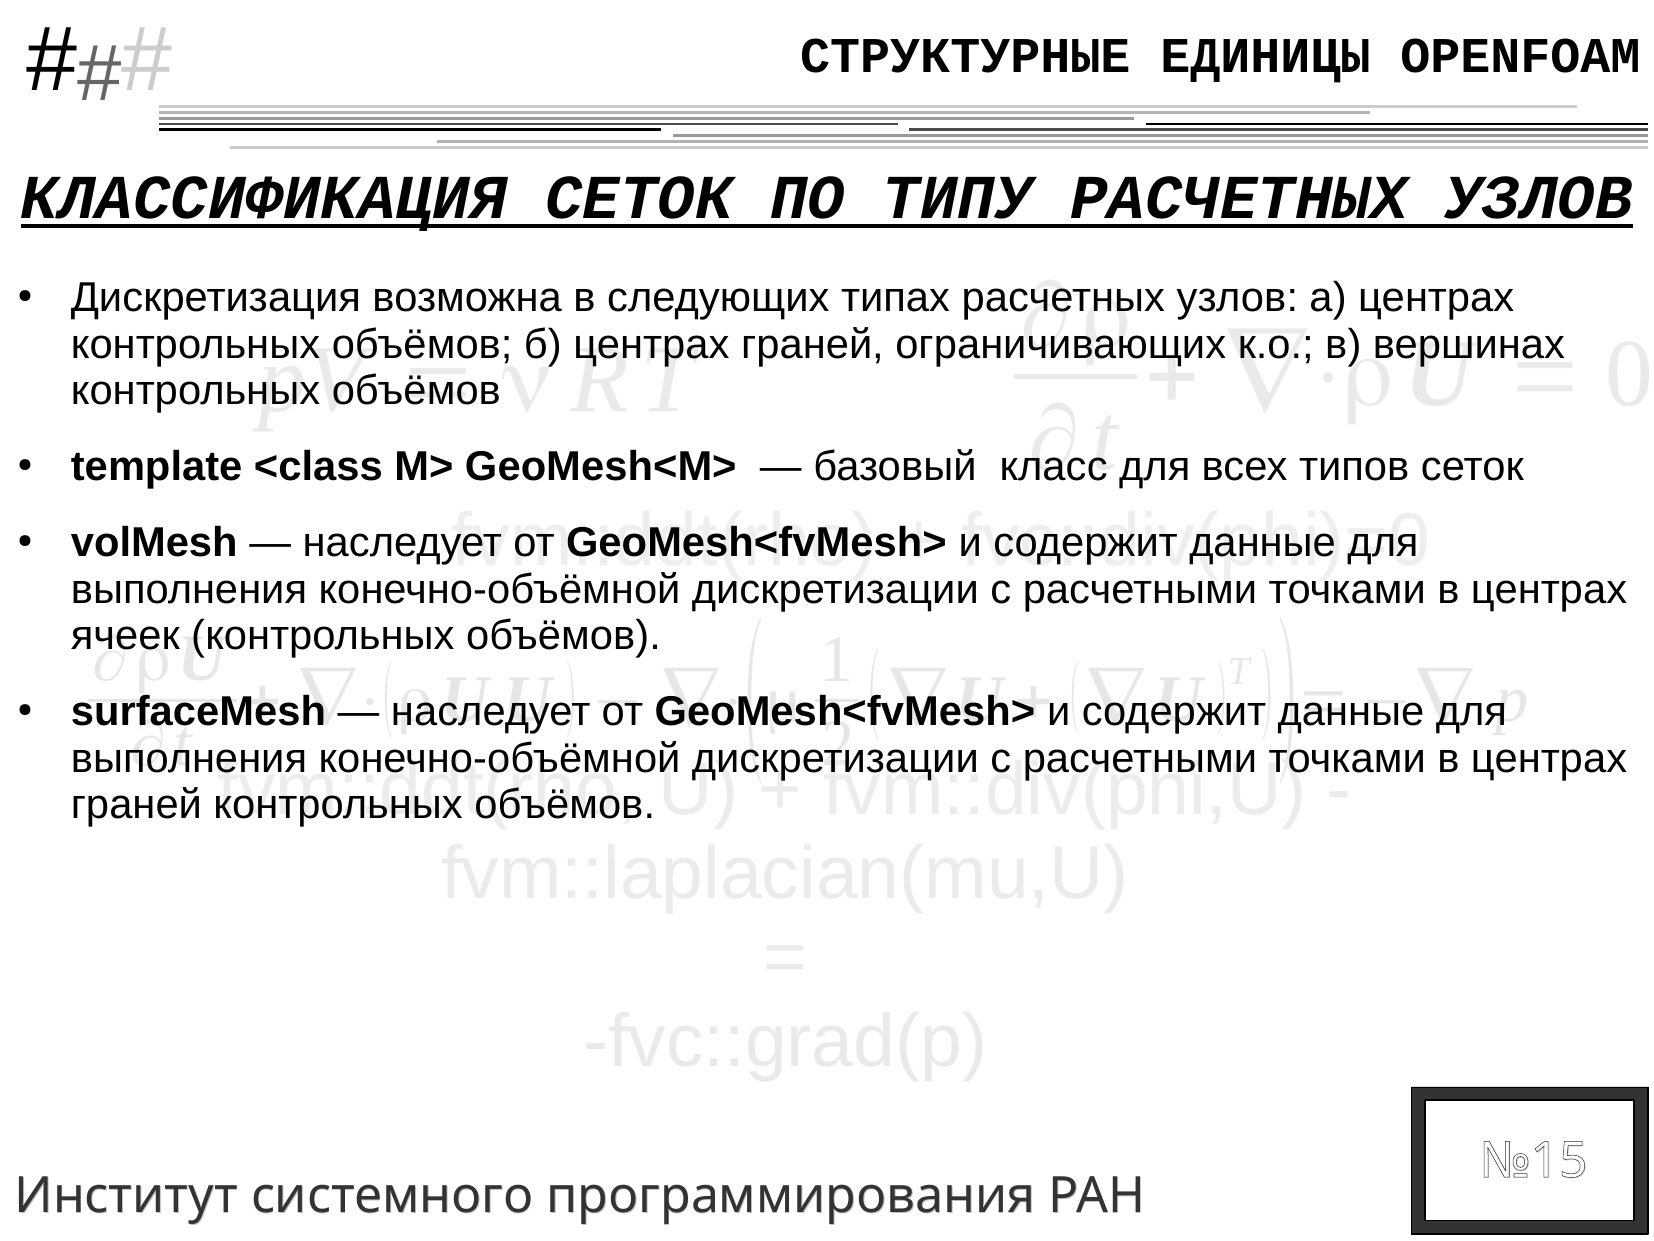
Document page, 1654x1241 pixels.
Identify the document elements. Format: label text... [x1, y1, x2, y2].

title КЛАССИФИКАЦИЯ СЕТОК ПО ТИПУ РАСЧЕТНЫХ УЗЛОВ [0, 147, 1654, 257]
list Дискретизация возможна в следующих типах расчетных узлов: а) центрах контрольных объёмов; б) центрах граней, ограничивающих к.о.; в) вершинах контрольных объёмов template <class M> GeoMesh<M> — базовый класс для всех типов сеток volMesh — наследует от GeoMesh<fvMesh> и содержит данные для выполнения конечно-объёмной дискретизации с расчетными точками в центрах ячеек (контрольных объёмов). surfaceMesh — наследует от GeoMesh<fvMesh> и содержит данные для выполнения конечно-объёмной дискретизации с расчетными точками в центрах граней контрольных объёмов. [0, 274, 1654, 1093]
